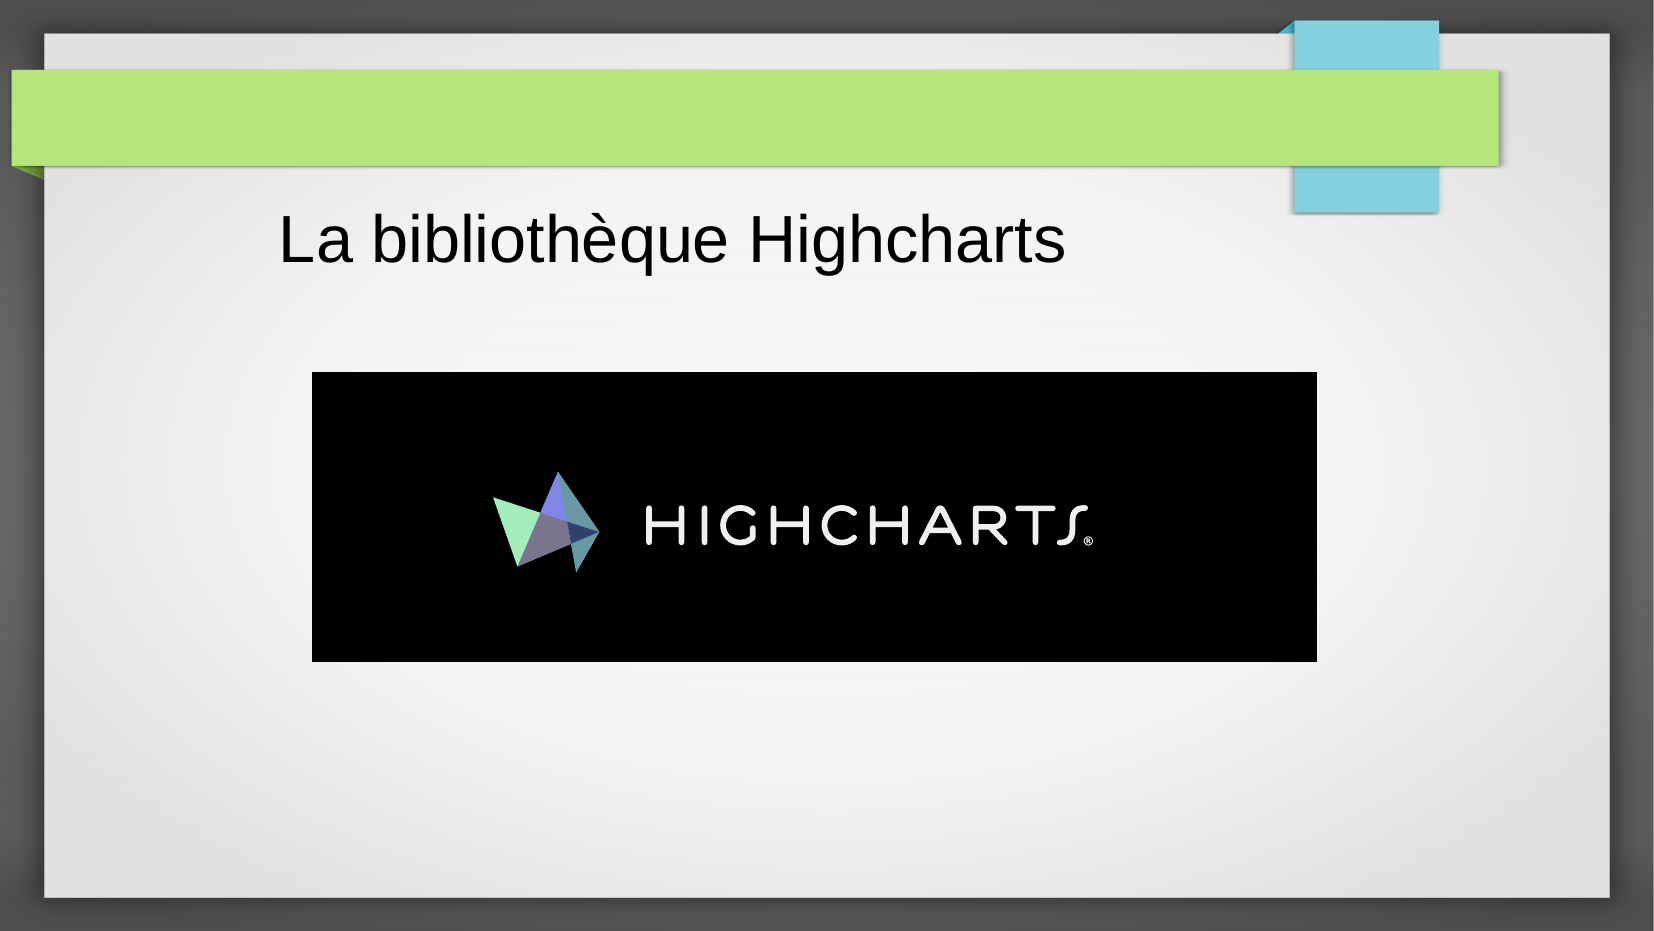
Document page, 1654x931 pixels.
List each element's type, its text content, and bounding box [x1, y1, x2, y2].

picture [0, 0, 1654, 931]
text_box [312, 372, 1317, 662]
subtitle La bibliothèque Highcharts [82, 70, 1264, 482]
